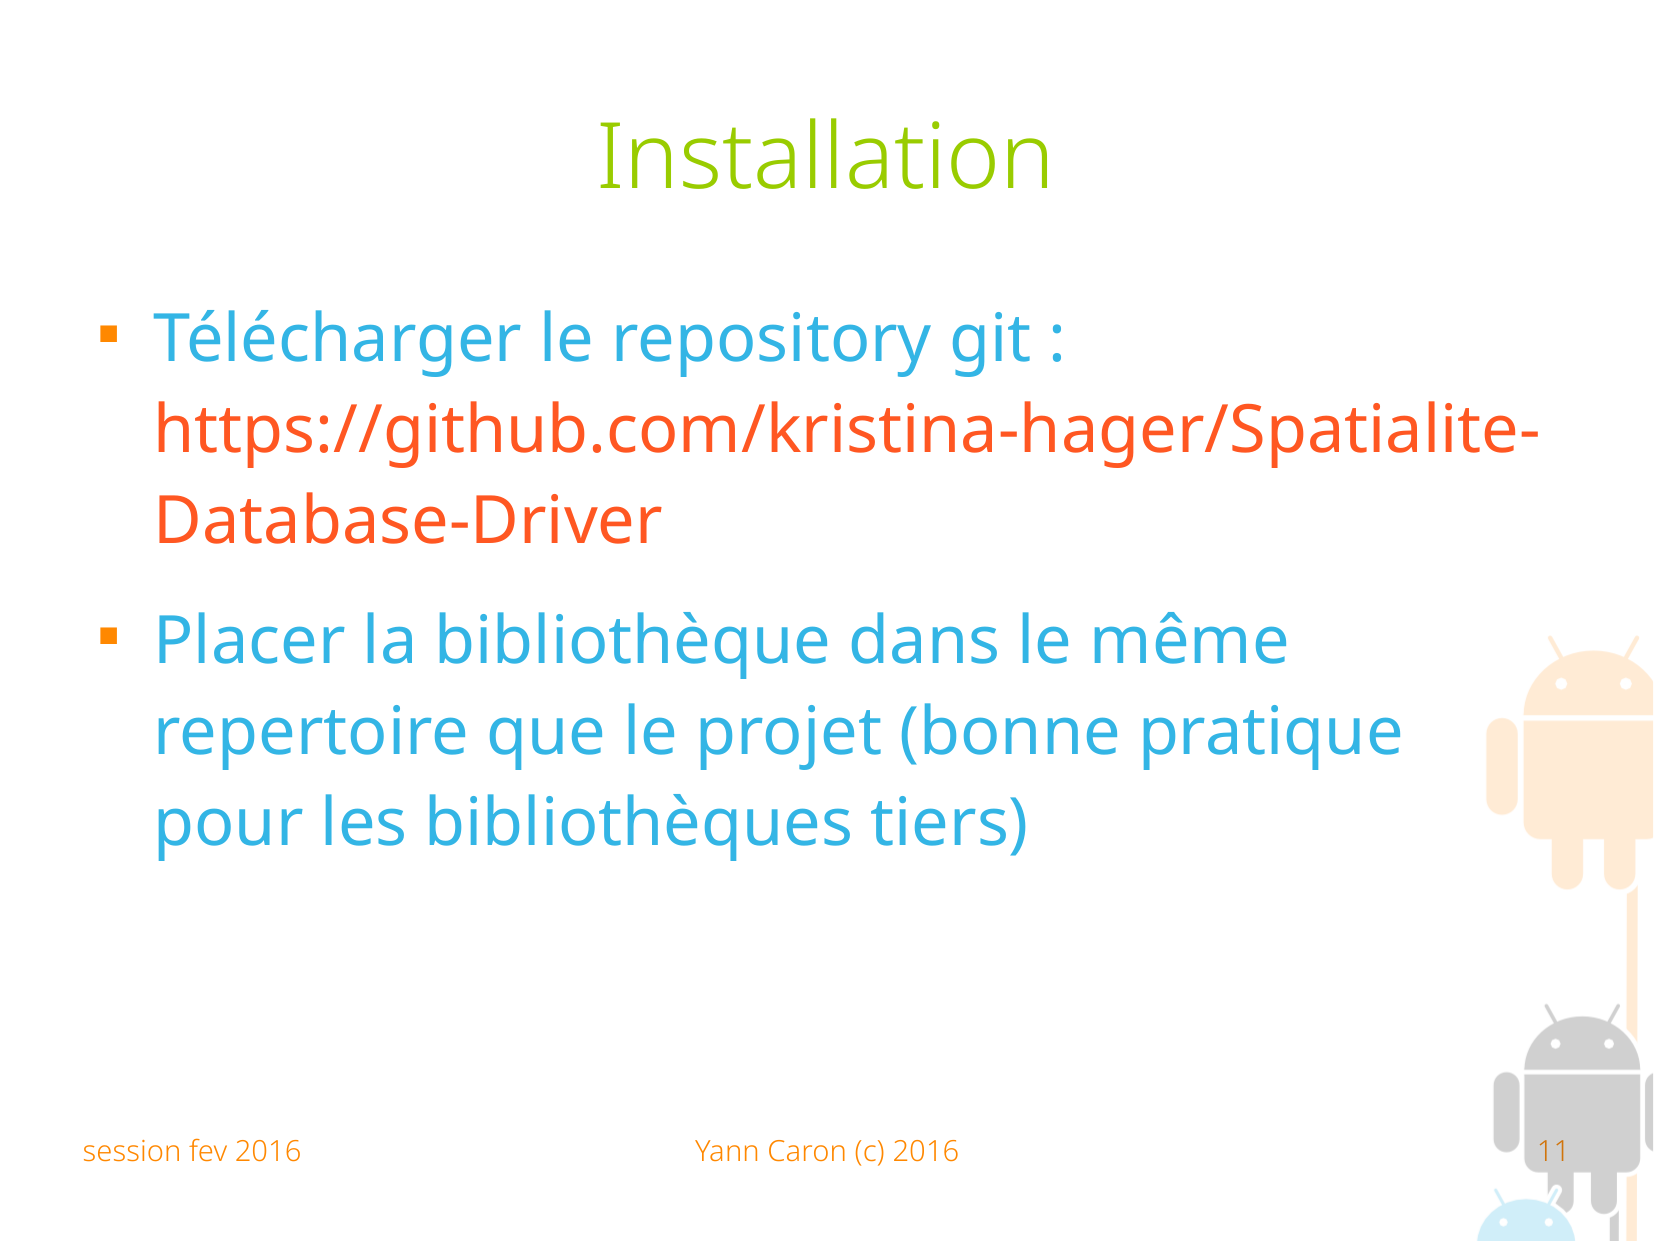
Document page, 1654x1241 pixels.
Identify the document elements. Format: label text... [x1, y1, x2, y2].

list Télécharger le repository git : https://github.com/kristina-hager/Spatialite-Database-Driver Placer la bibliothèque dans le même repertoire que le projet (bonne pratique pour les bibliothèques tiers) [82, 290, 1571, 1010]
title Installation [82, 49, 1571, 257]
picture [240, 423, 1654, 1241]
